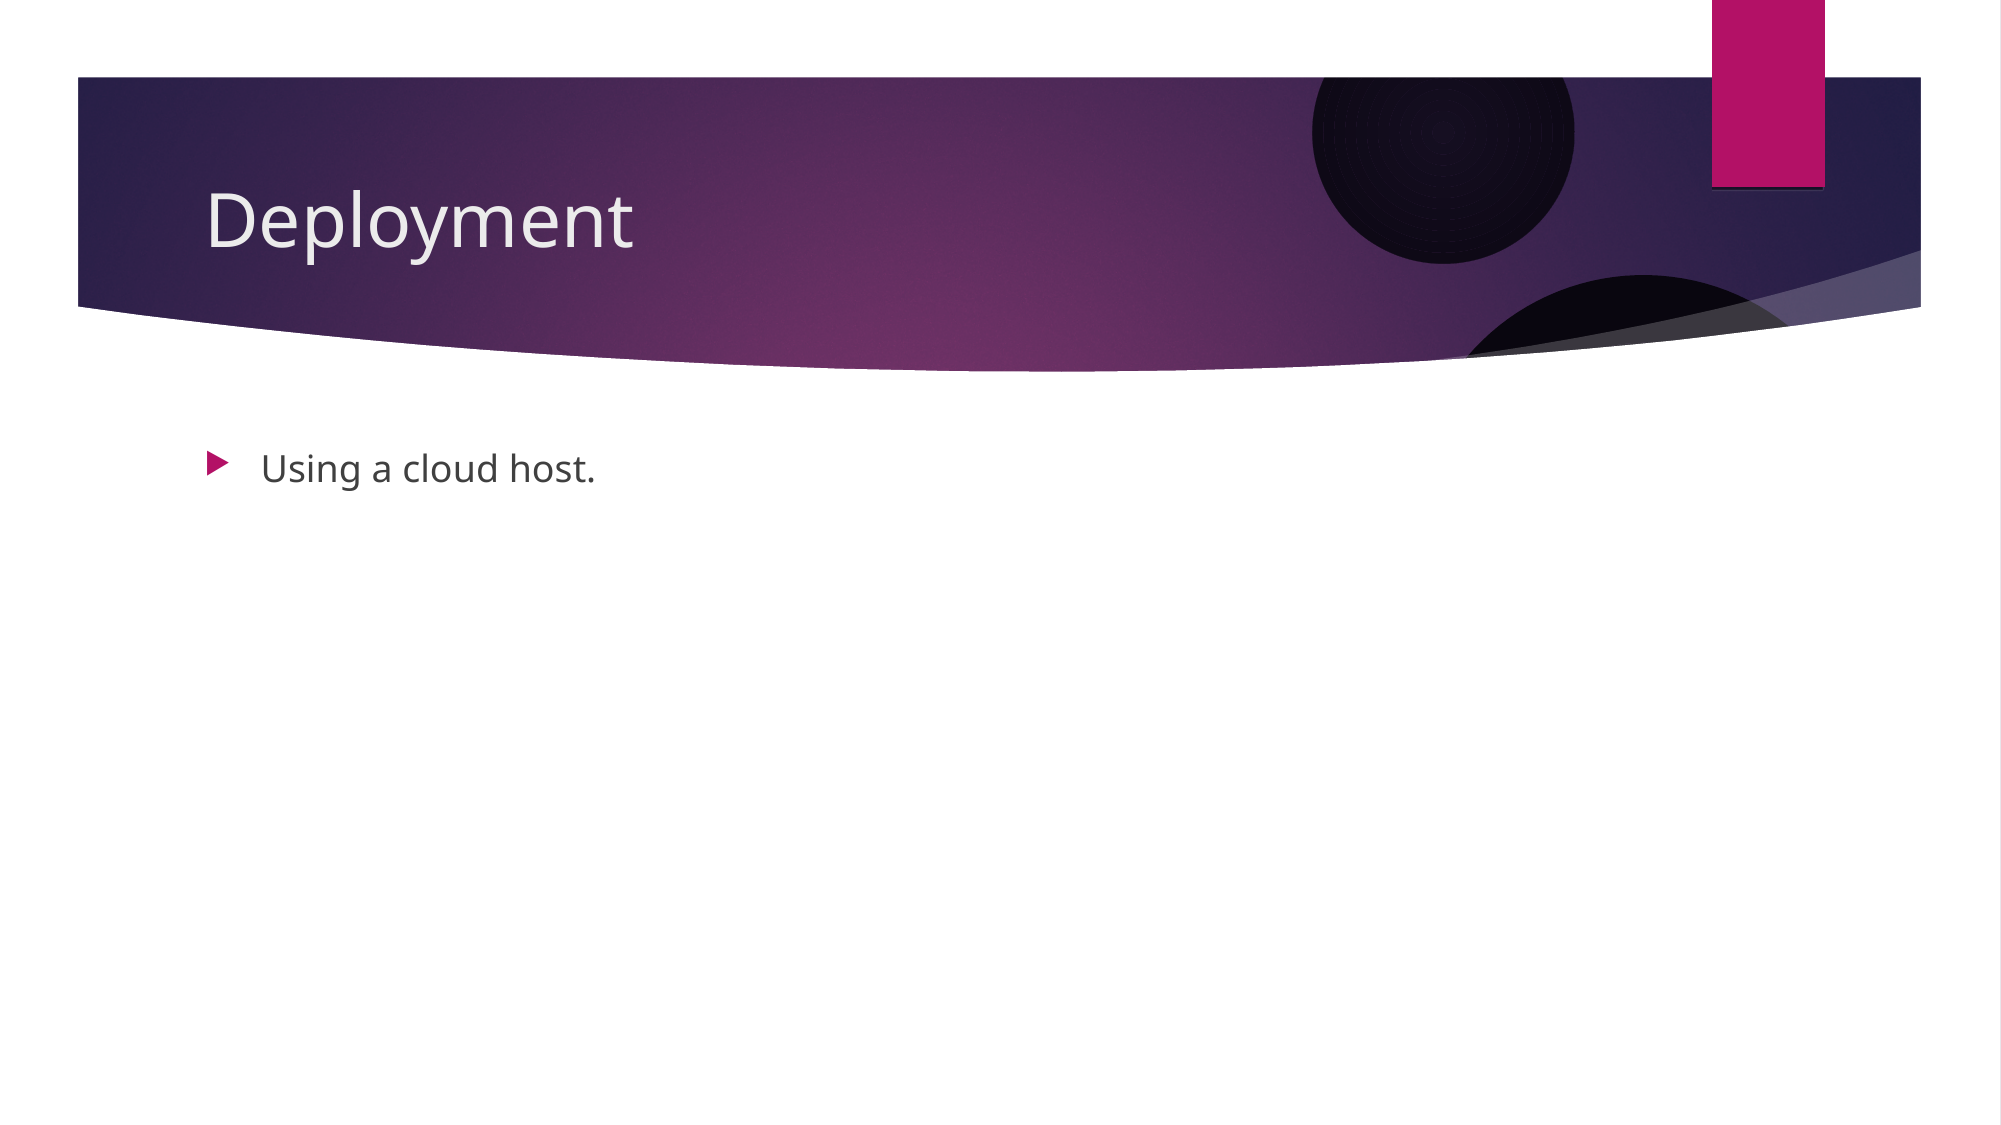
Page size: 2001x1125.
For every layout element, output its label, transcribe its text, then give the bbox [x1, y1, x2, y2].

list Using a cloud host. [189, 437, 1638, 999]
title Deployment [189, 159, 1627, 276]
